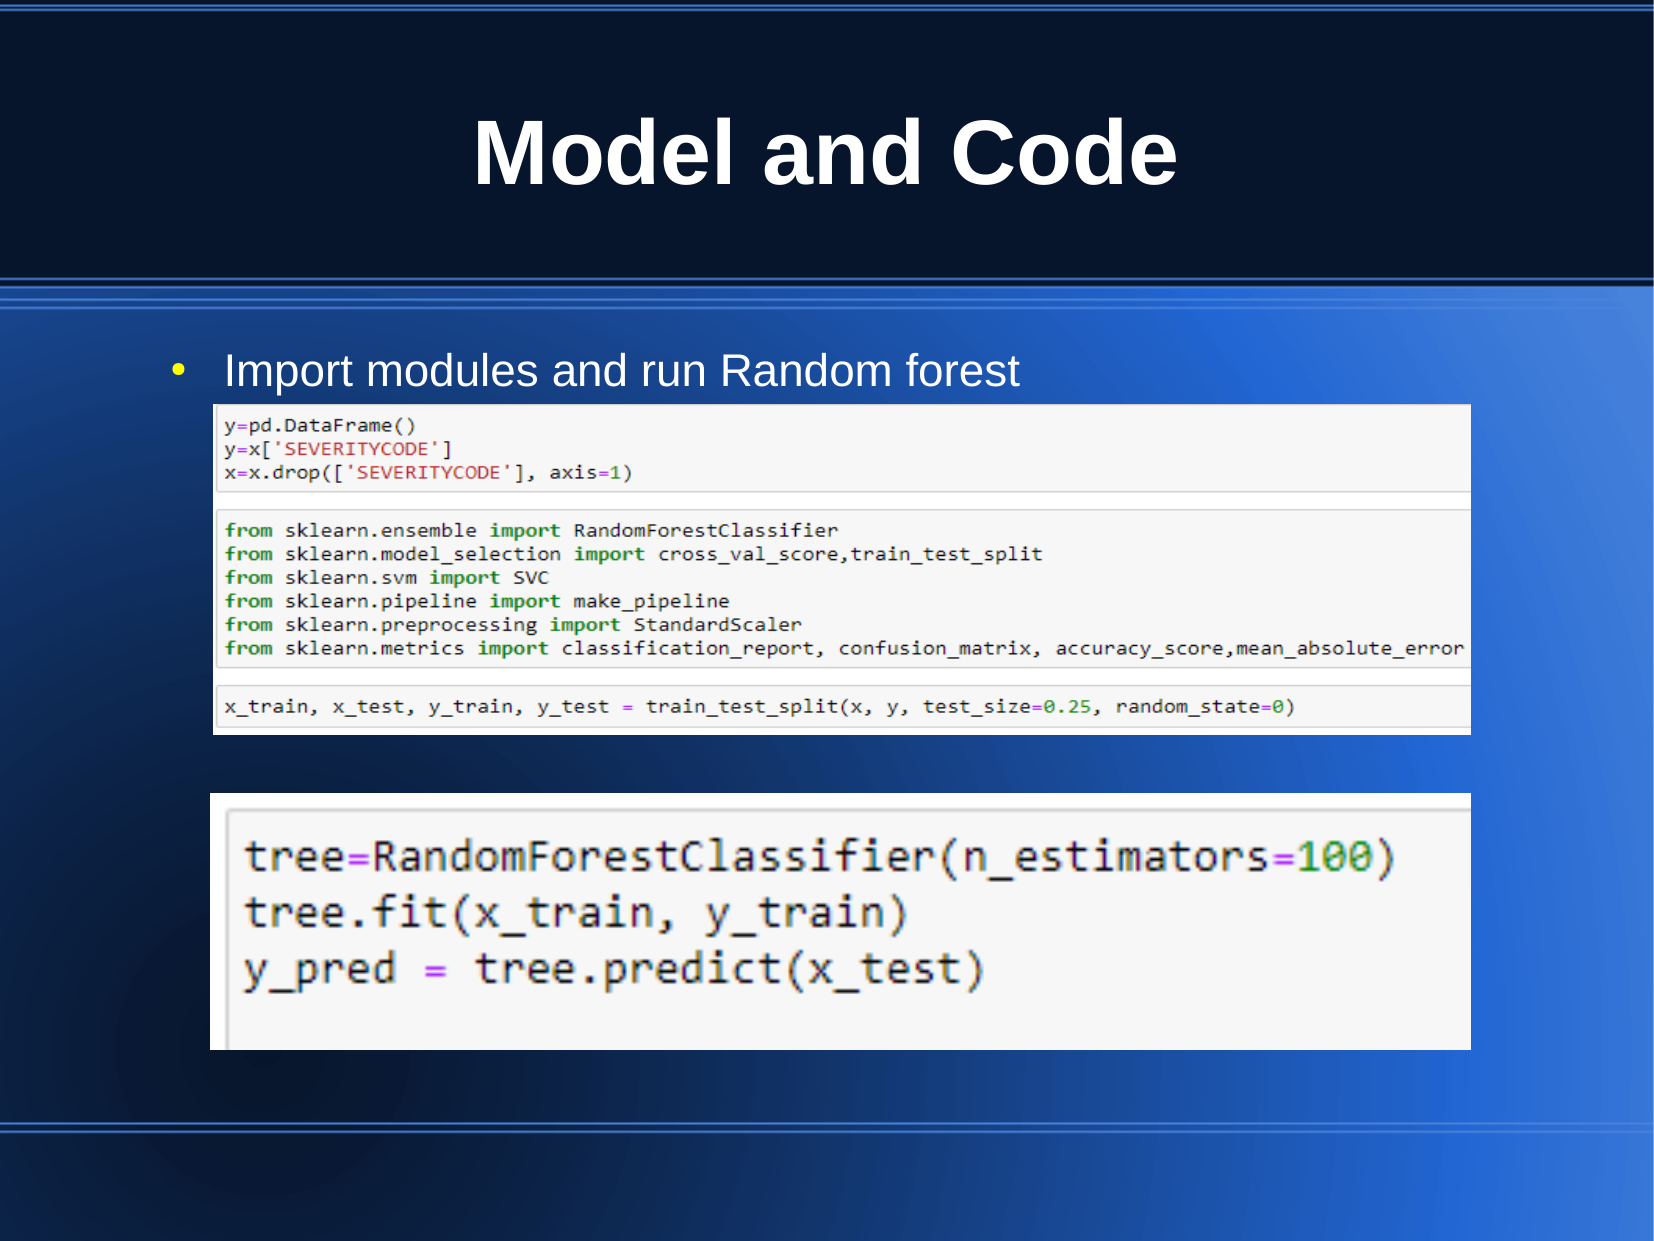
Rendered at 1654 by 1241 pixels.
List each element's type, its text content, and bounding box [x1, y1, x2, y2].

list Import modules and run Random forest [152, 344, 1534, 1127]
title Model and Code [82, 49, 1571, 257]
picture [0, 0, 1654, 1241]
